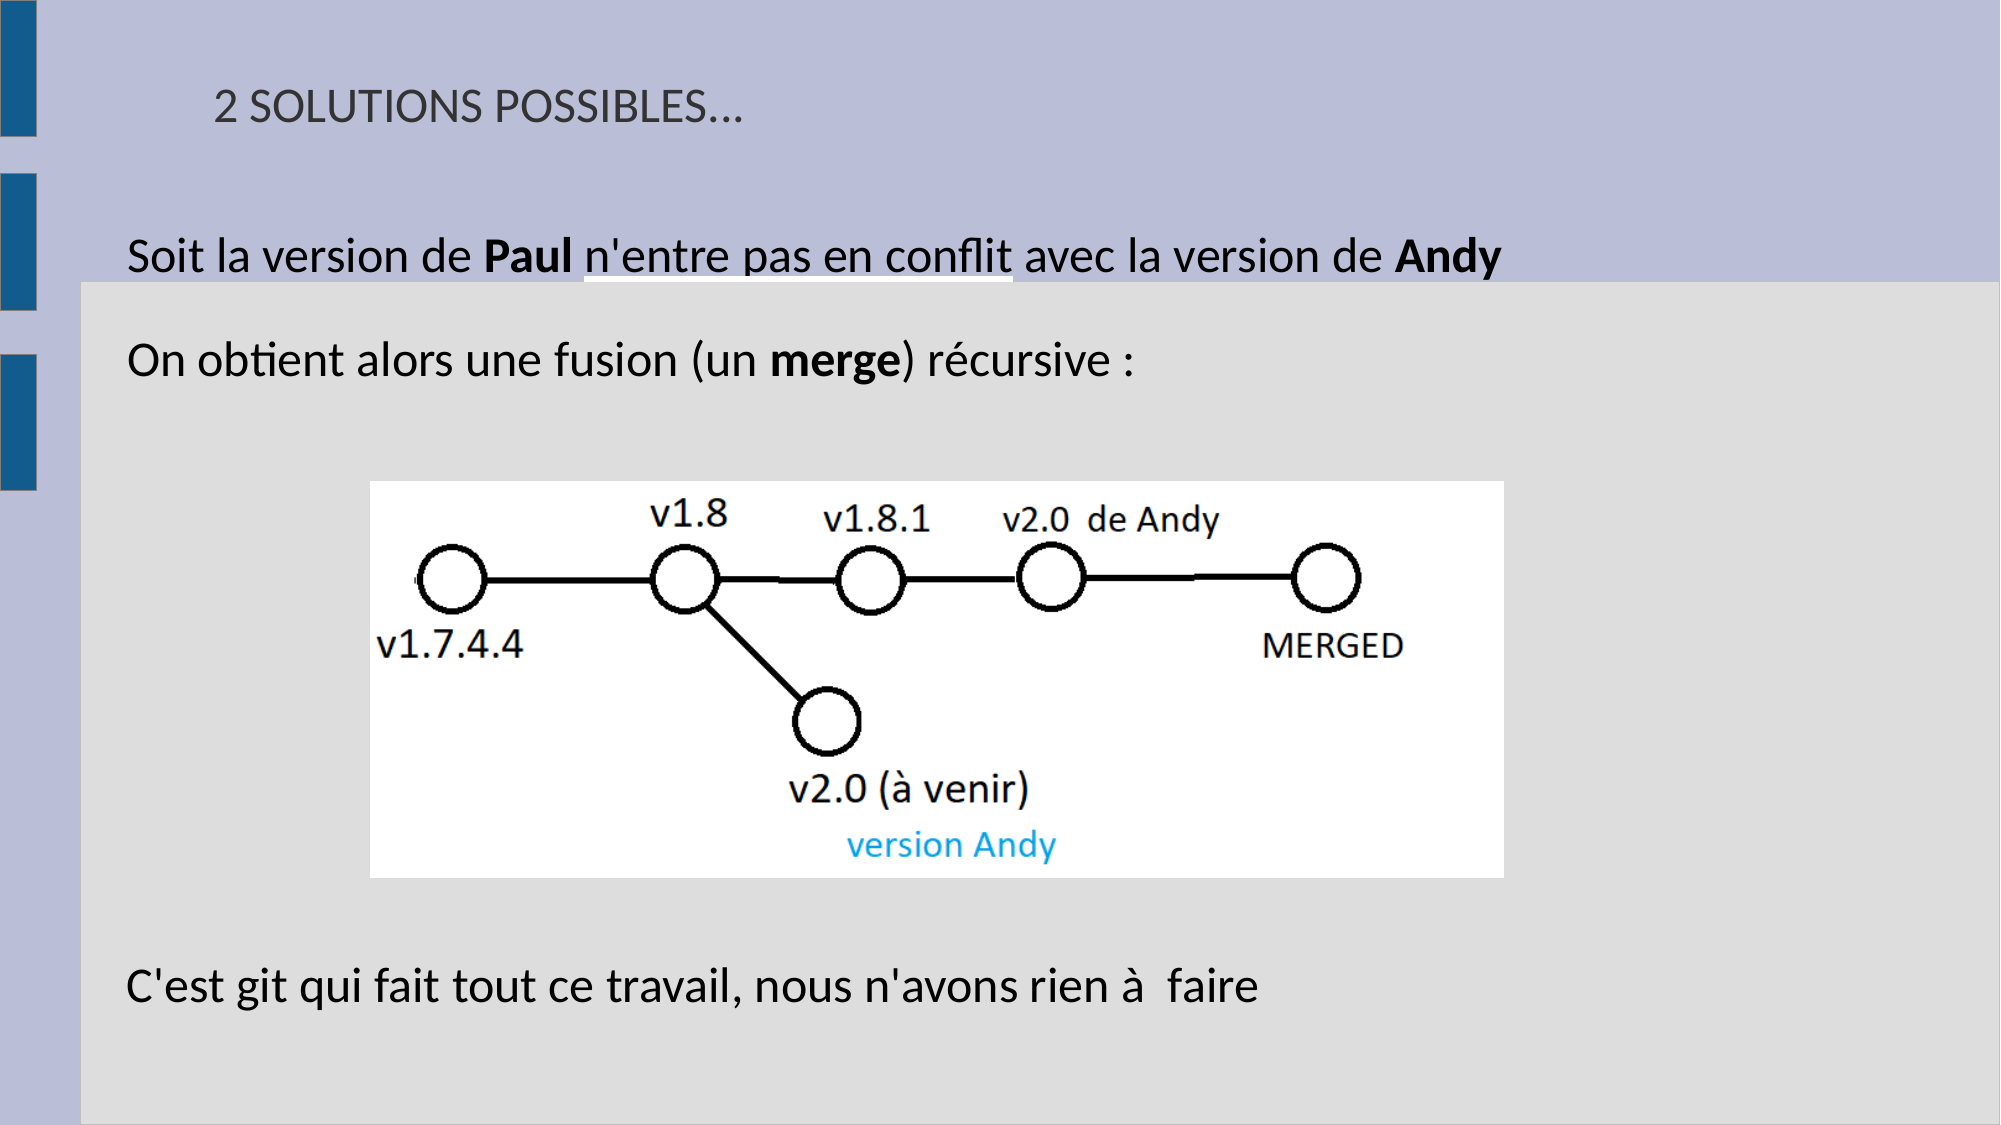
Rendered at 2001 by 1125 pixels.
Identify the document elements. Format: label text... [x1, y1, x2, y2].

picture [370, 481, 1504, 878]
text_box Soit la version de Paul n'entre pas en conflit avec la version de Andy On obtient alors une fusion (un merge) récursive : [125, 220, 1713, 387]
title 2 SOLUTIONS POSSIBLES... [125, 70, 832, 220]
text_box C'est git qui fait tout ce travail, nous n'avons rien à faire [124, 950, 1499, 1013]
